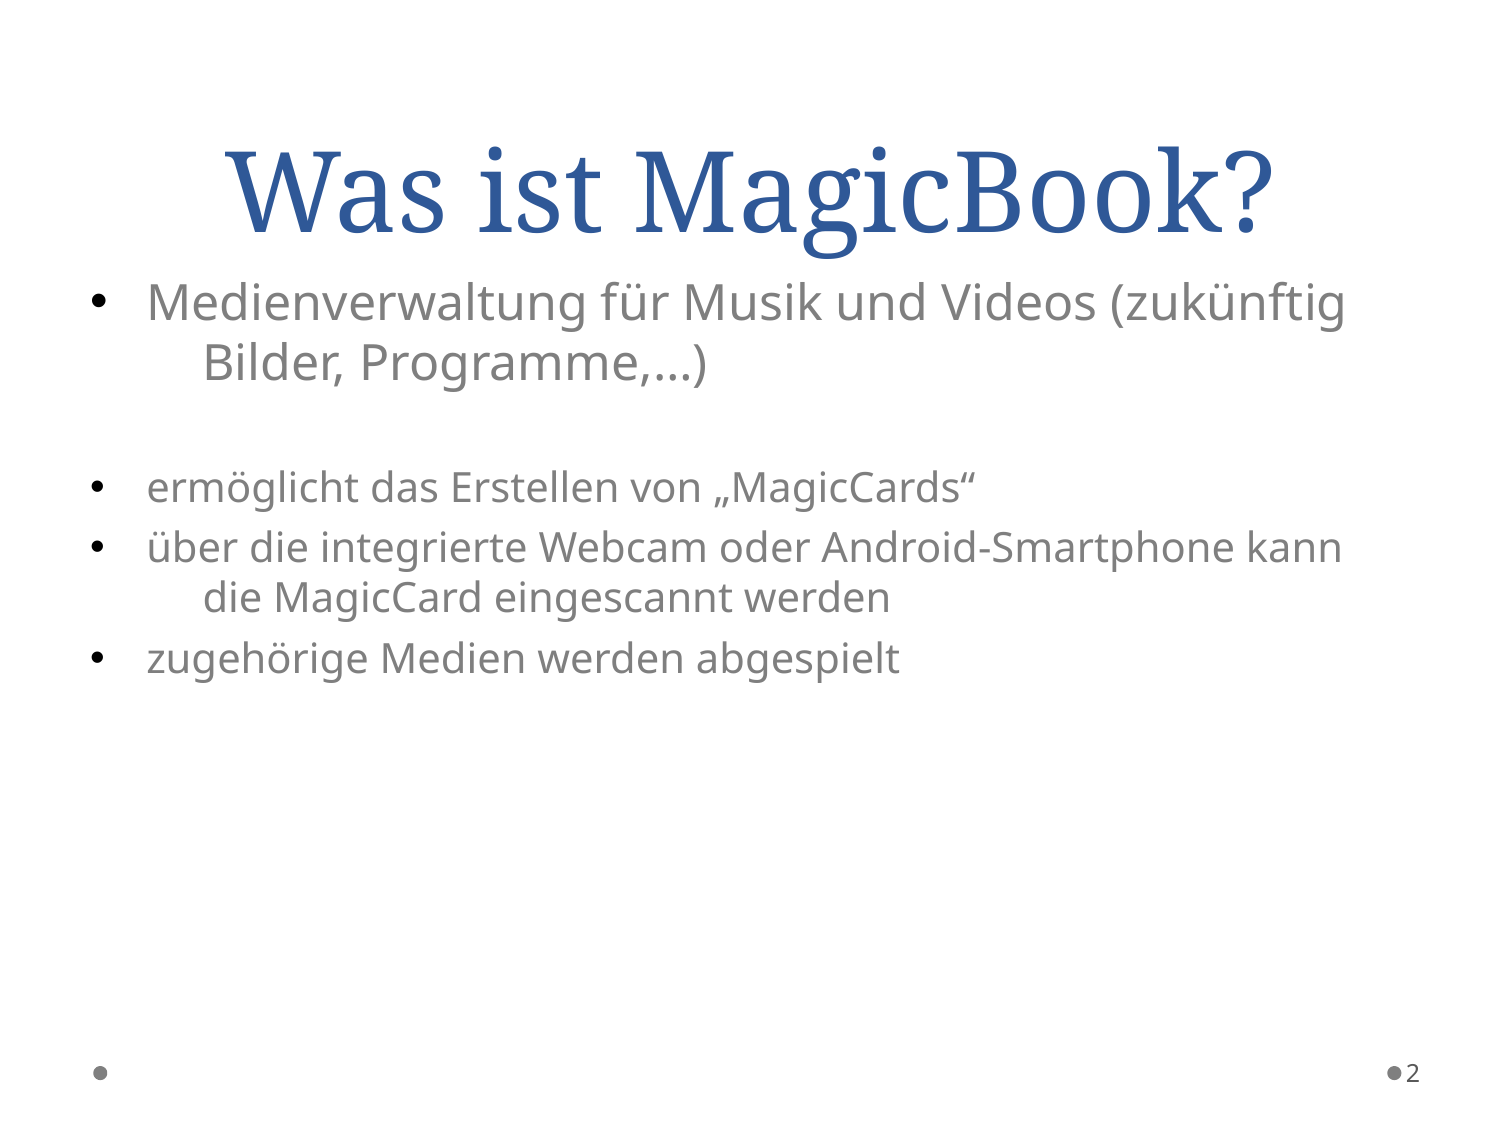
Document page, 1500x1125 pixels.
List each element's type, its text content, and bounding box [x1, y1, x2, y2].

text_box <Nummer> [1401, 1042, 1494, 1103]
title Was ist MagicBook? [75, 0, 1426, 262]
list Medienverwaltung für Musik und Videos (zukünftig Bilder, Programme,…) ermöglicht das Erstellen von „MagicCards“ über die integrierte Webcam oder Android-Smartphone kann die MagicCard eingescannt werden zugehörige Medien werden abgespielt [75, 262, 1426, 1005]
